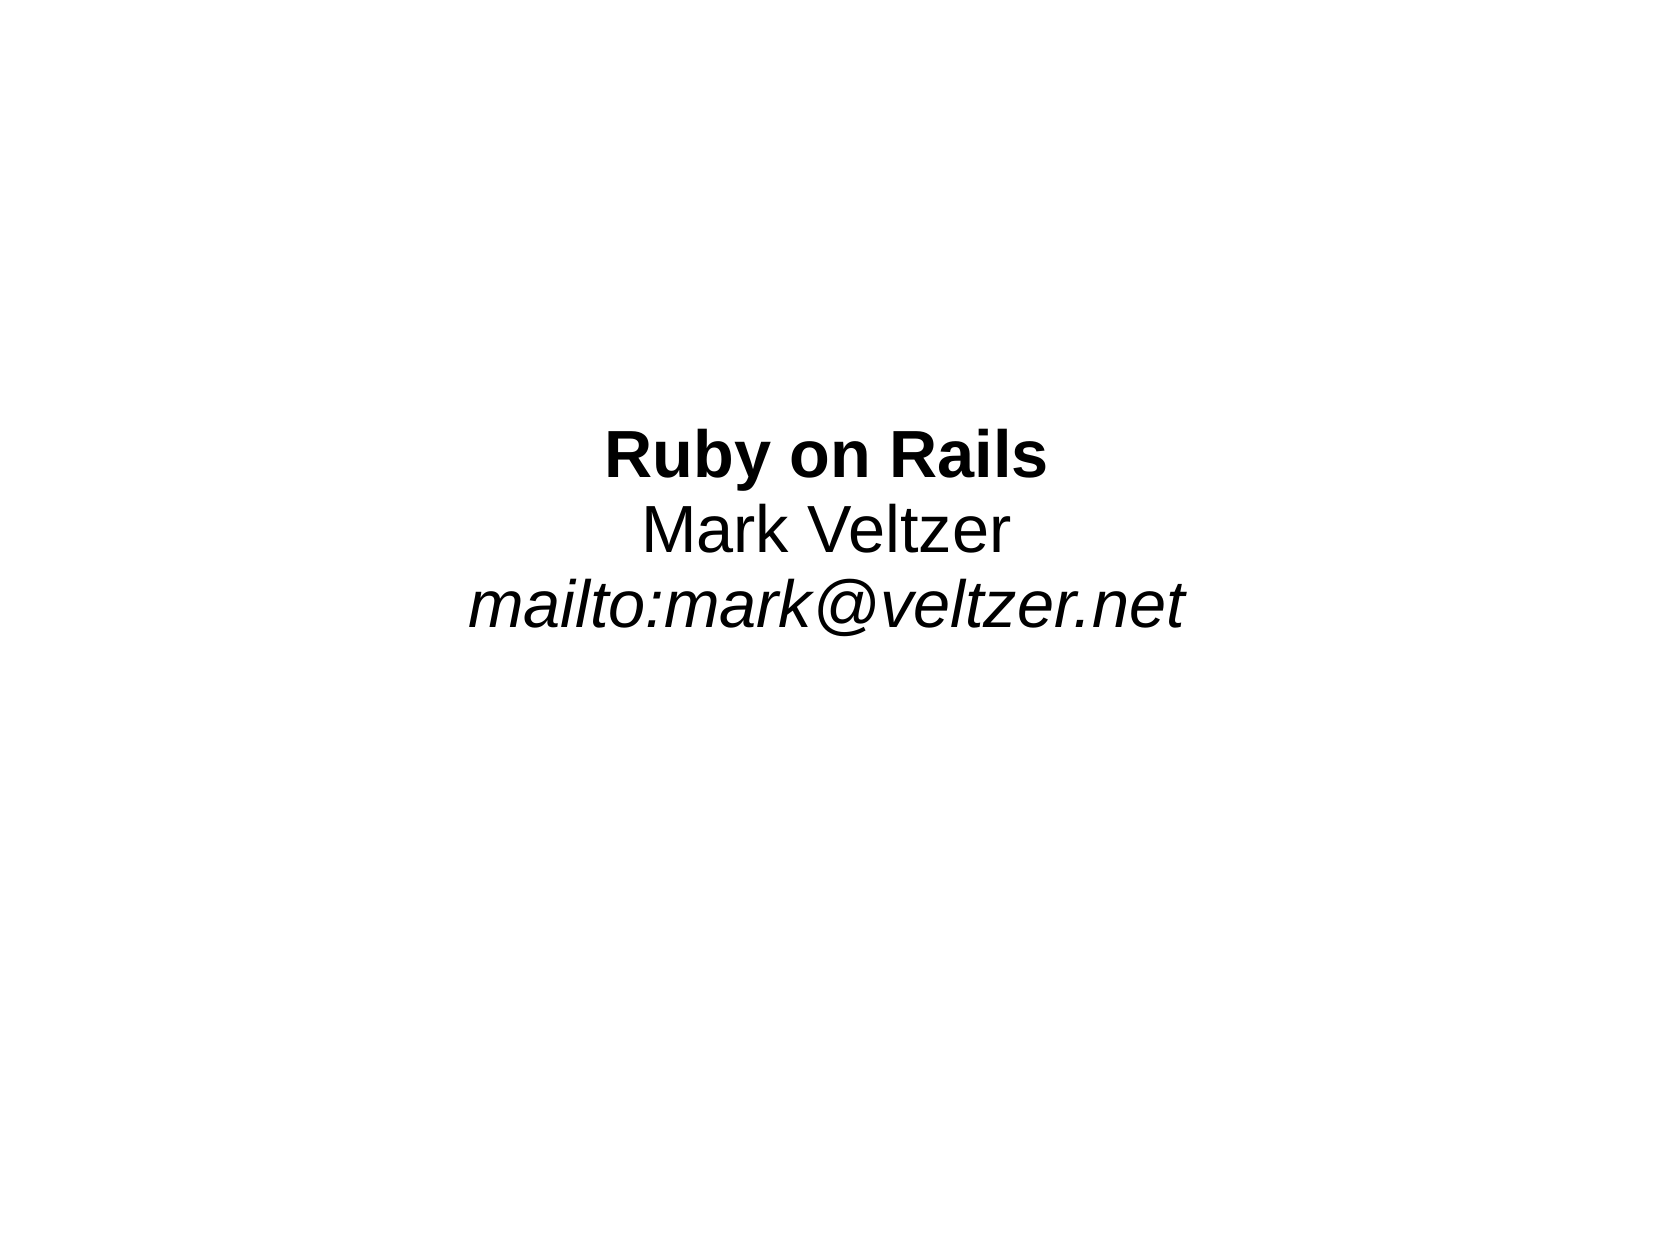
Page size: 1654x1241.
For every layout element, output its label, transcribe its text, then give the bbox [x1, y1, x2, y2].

subtitle Ruby on Rails Mark Veltzer mailto:mark@veltzer.net [82, 49, 1571, 1010]
